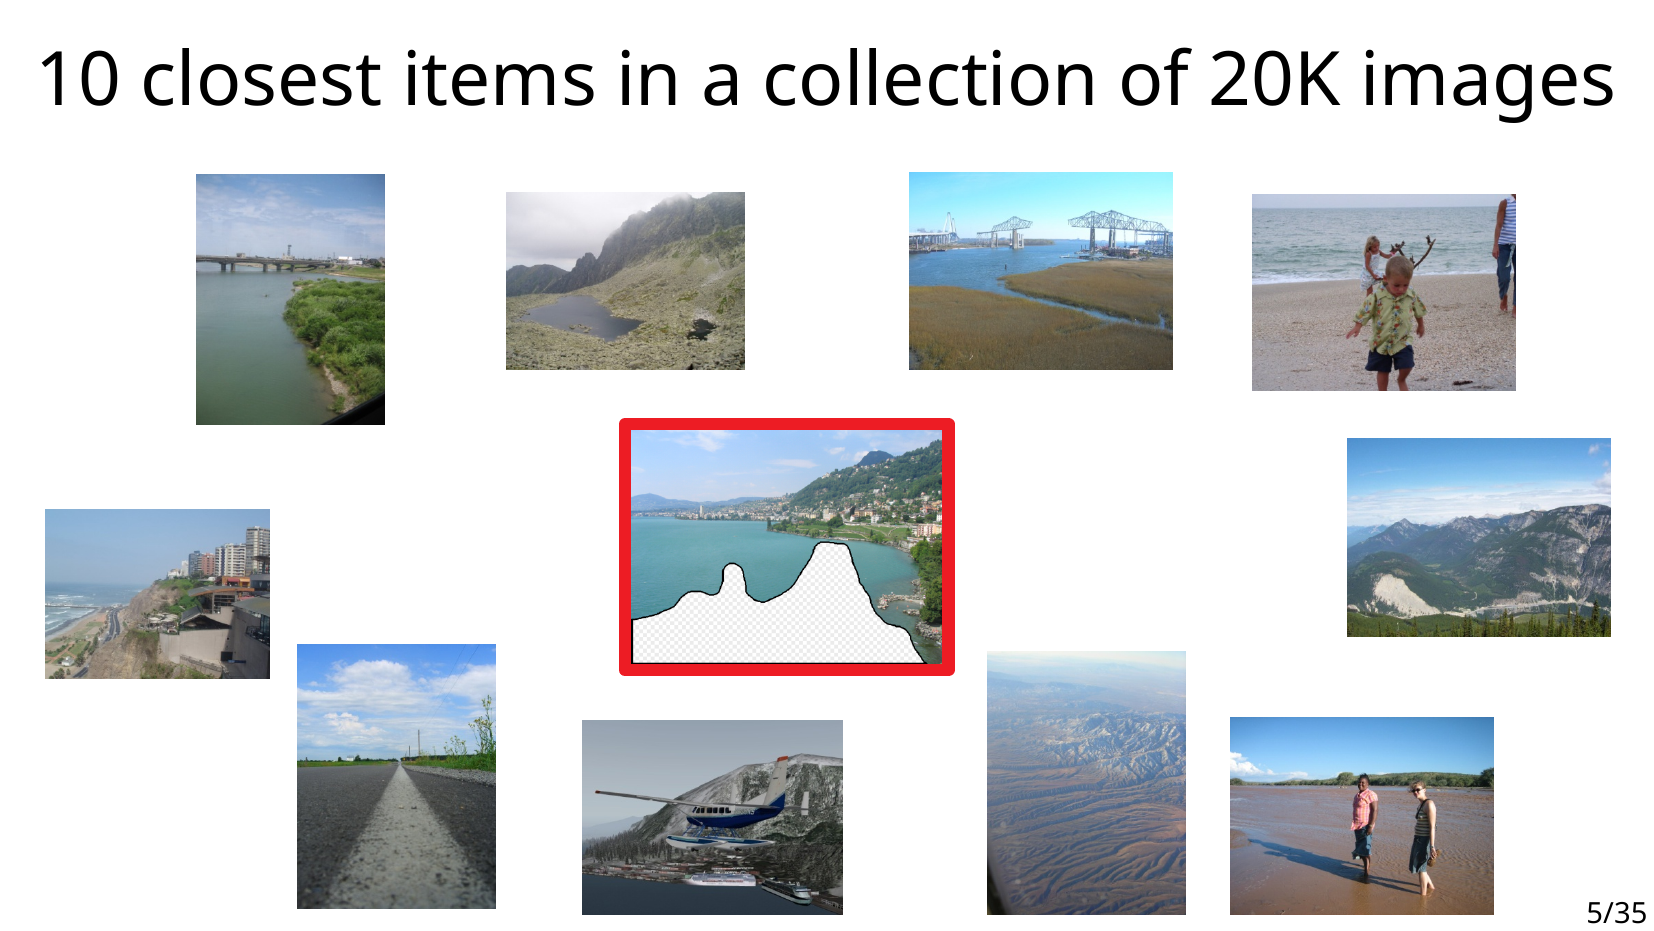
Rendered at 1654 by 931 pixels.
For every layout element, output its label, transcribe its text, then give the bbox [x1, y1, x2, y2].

picture [1252, 194, 1516, 391]
picture [45, 509, 270, 679]
picture [582, 720, 843, 916]
picture [506, 192, 745, 371]
picture [196, 174, 385, 425]
picture [909, 172, 1173, 371]
picture [1230, 717, 1494, 916]
picture [987, 651, 1186, 916]
picture [1347, 438, 1611, 638]
picture [297, 644, 496, 909]
title 10 closest items in a collection of 20K images [0, 1, 1654, 151]
picture [631, 430, 943, 664]
